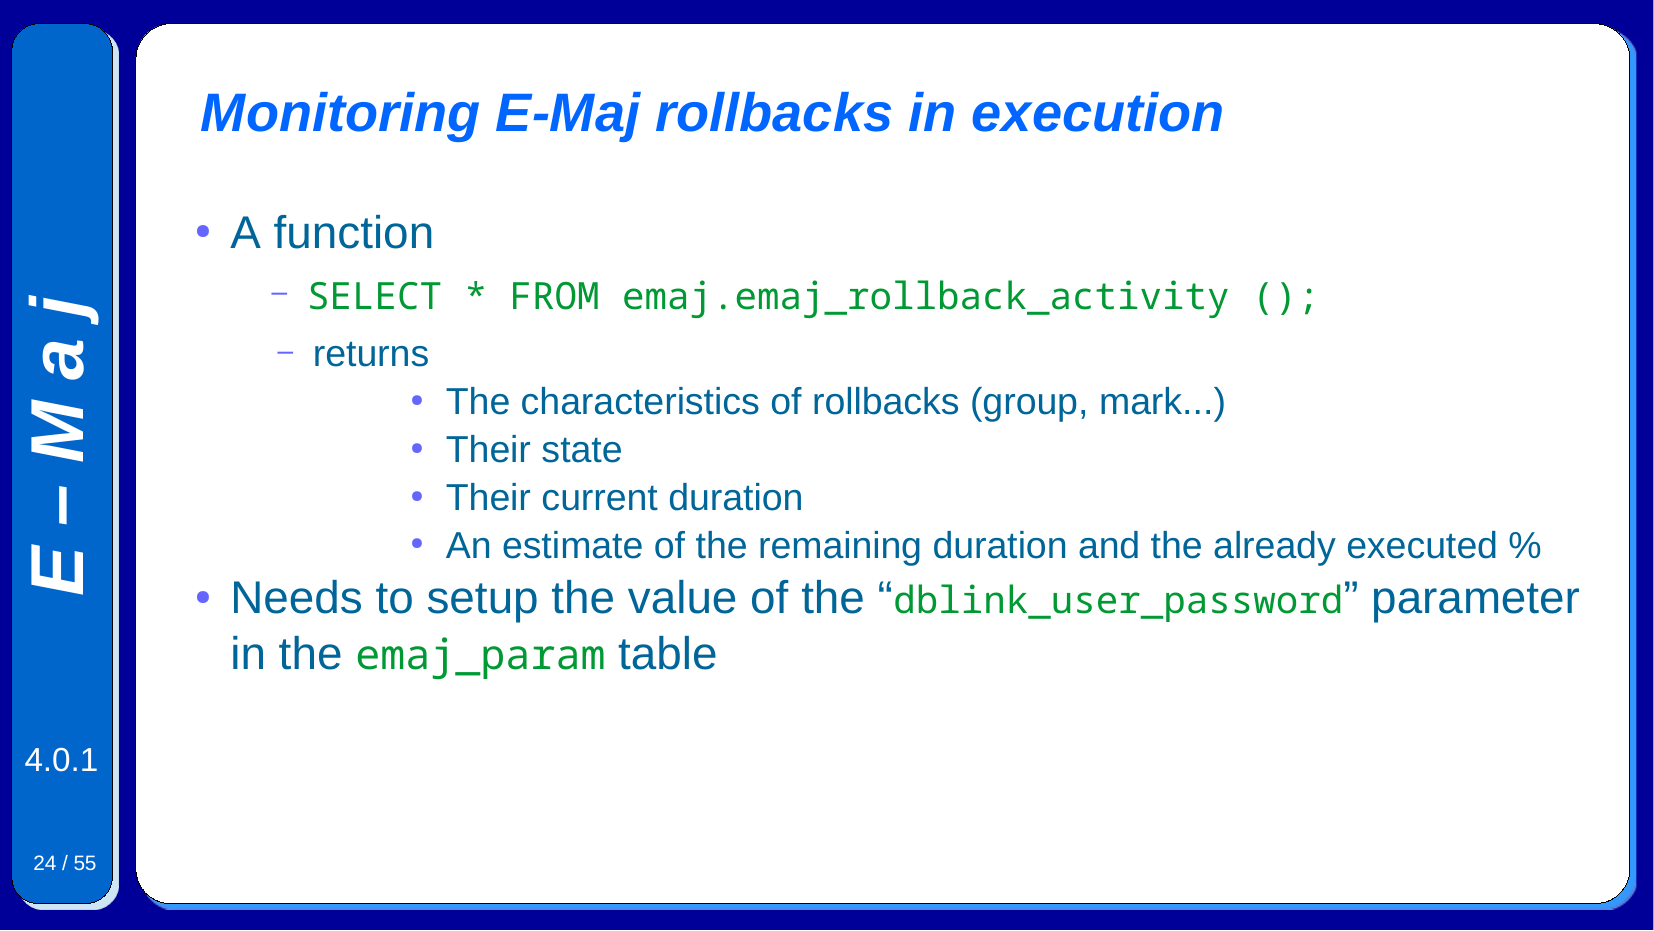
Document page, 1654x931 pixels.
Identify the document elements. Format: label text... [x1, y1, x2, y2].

list A function SELECT * FROM emaj.emaj_rollback_activity (); returns The characteristics of rollbacks (group, mark...) Their state Their current duration An estimate of the remaining duration and the already executed % Needs to setup the value of the “dblink_user_password” parameter in the emaj_param table [177, 206, 1587, 827]
title Monitoring E-Maj rollbacks in execution [200, 34, 1575, 191]
